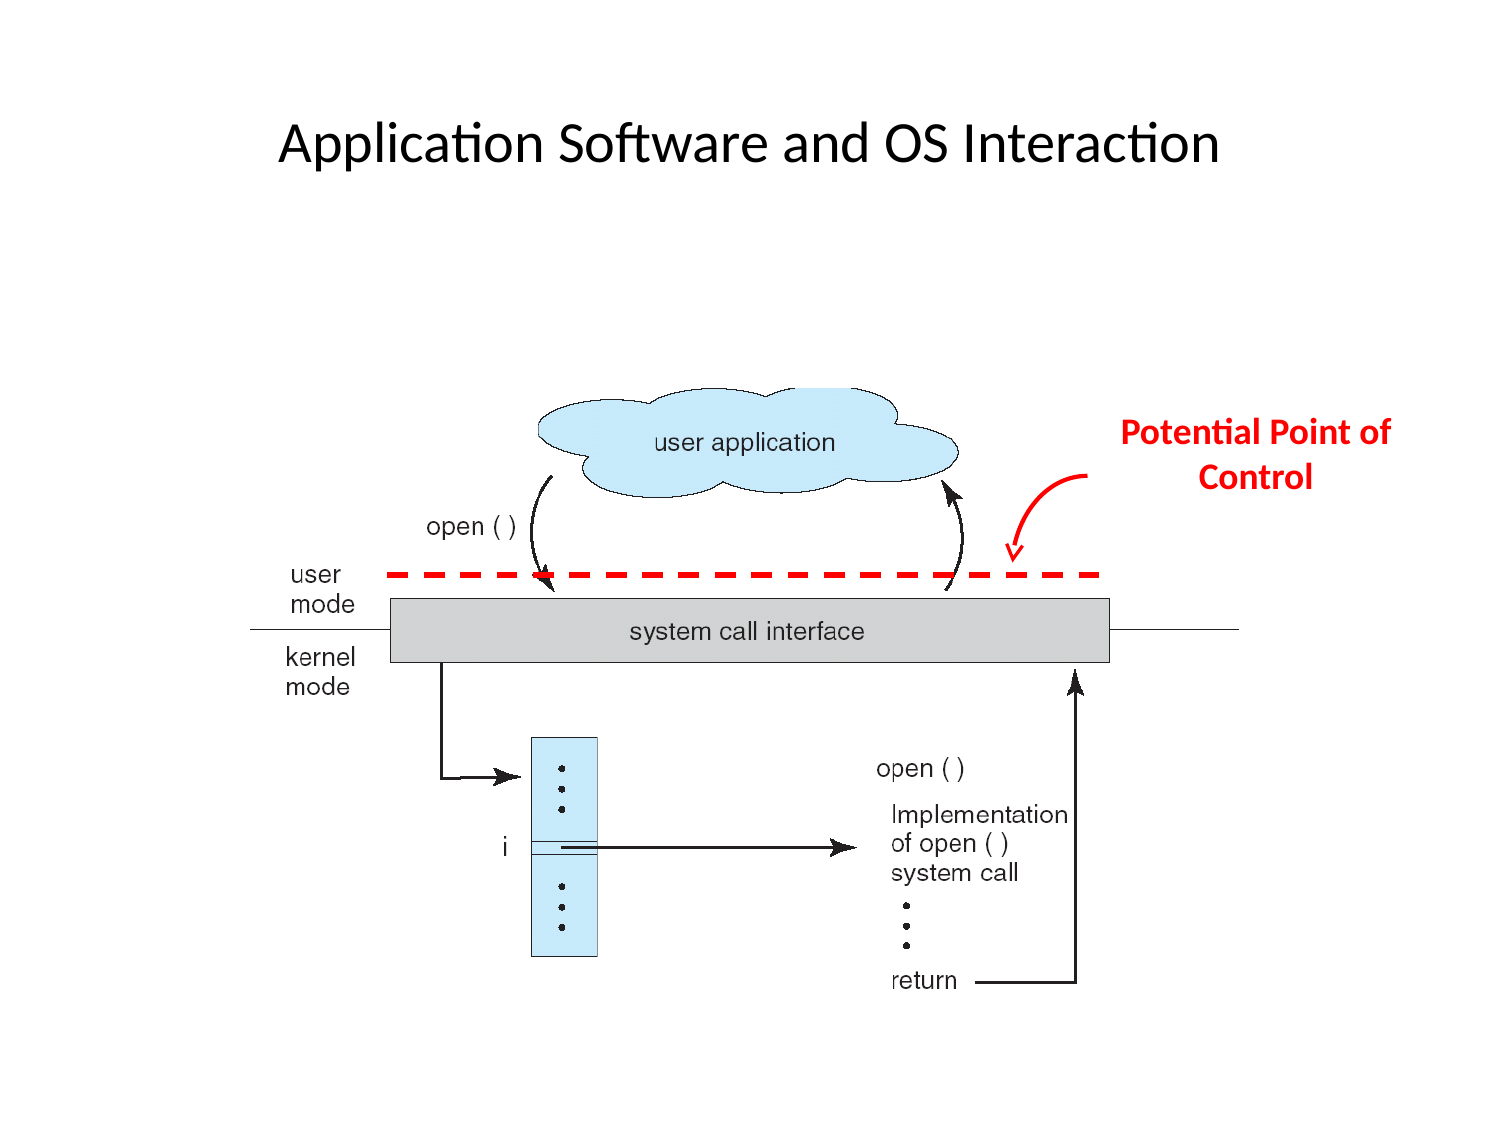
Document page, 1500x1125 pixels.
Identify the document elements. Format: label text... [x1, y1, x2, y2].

picture [249, 387, 1239, 992]
text_box Potential Point of Control [1087, 399, 1425, 505]
title Application Software and OS Interaction [75, 45, 1425, 233]
